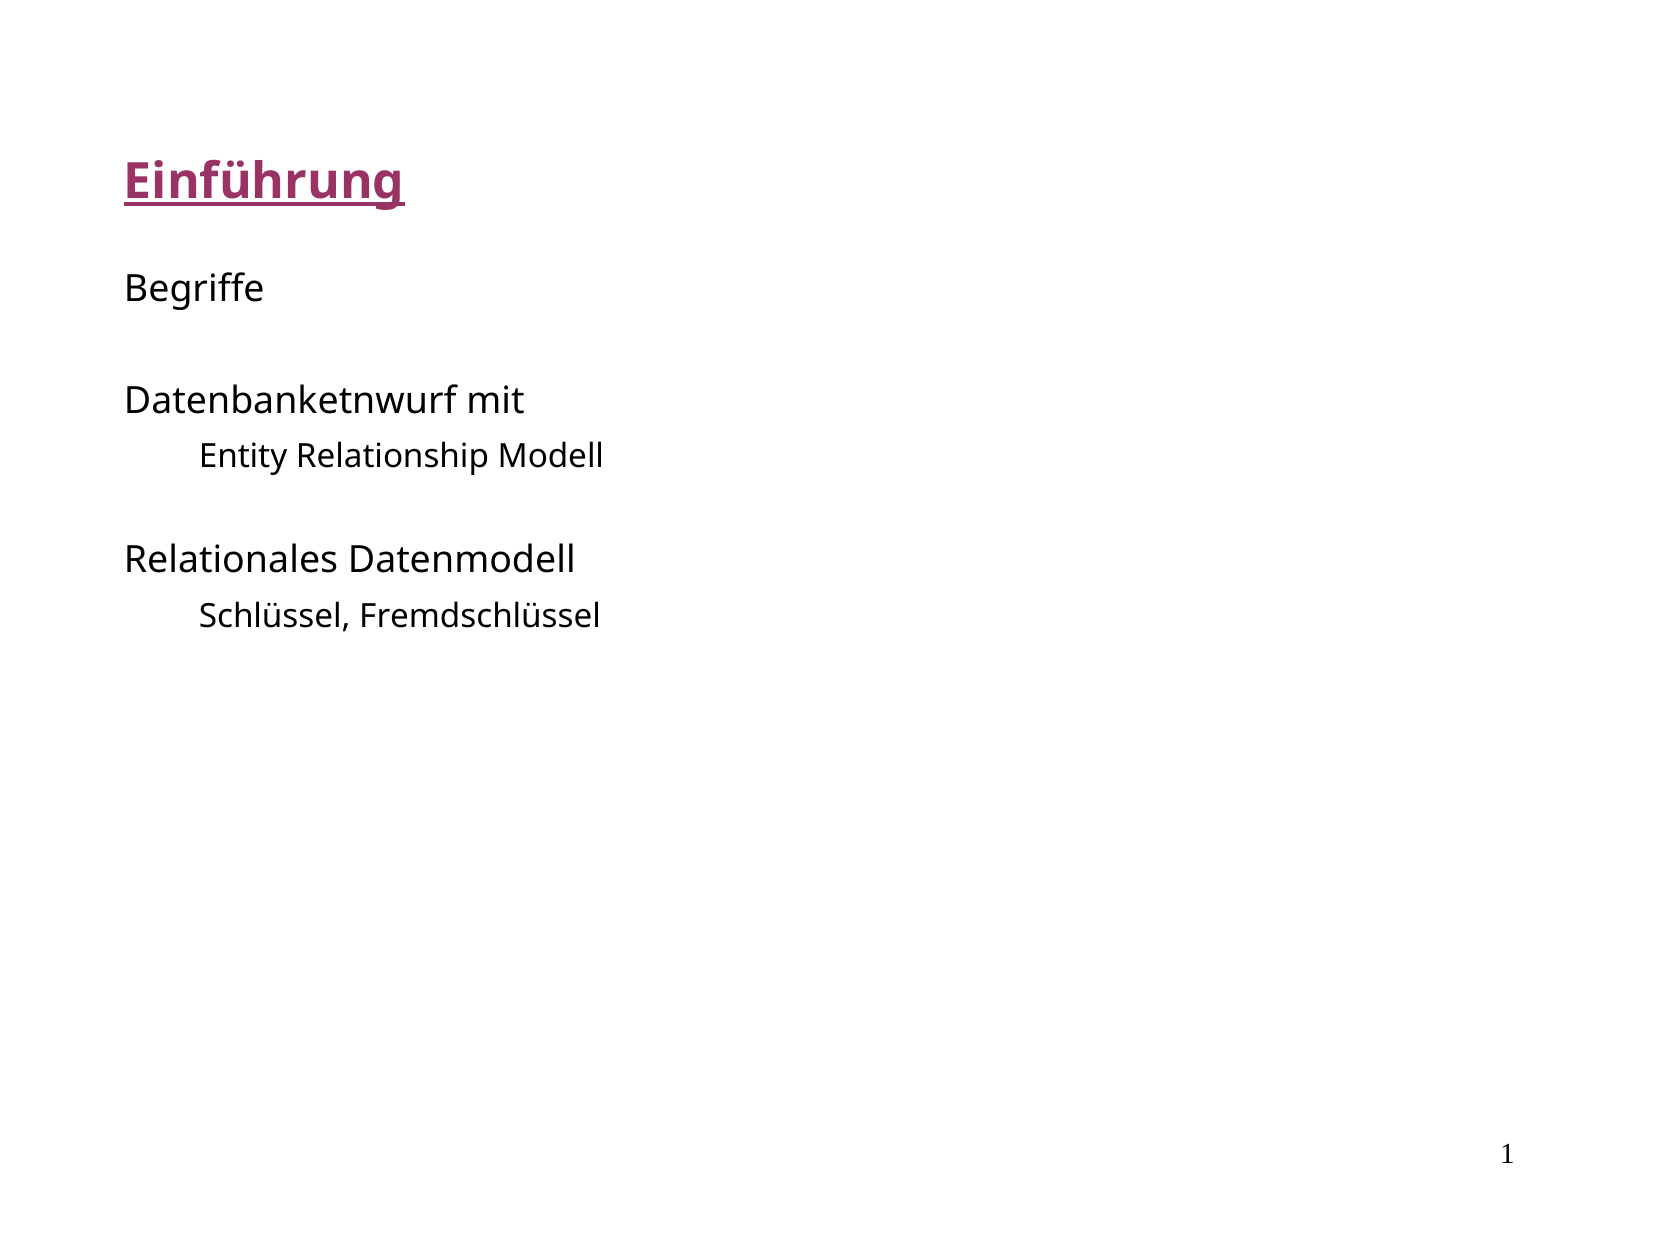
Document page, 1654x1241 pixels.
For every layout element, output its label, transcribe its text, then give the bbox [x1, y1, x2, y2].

list Begriffe Datenbanketnwurf mit Entity Relationship Modell Relationales Datenmodell Schlüssel, Fremdschlüssel [124, 261, 1530, 1088]
title Einführung [124, 117, 1530, 241]
